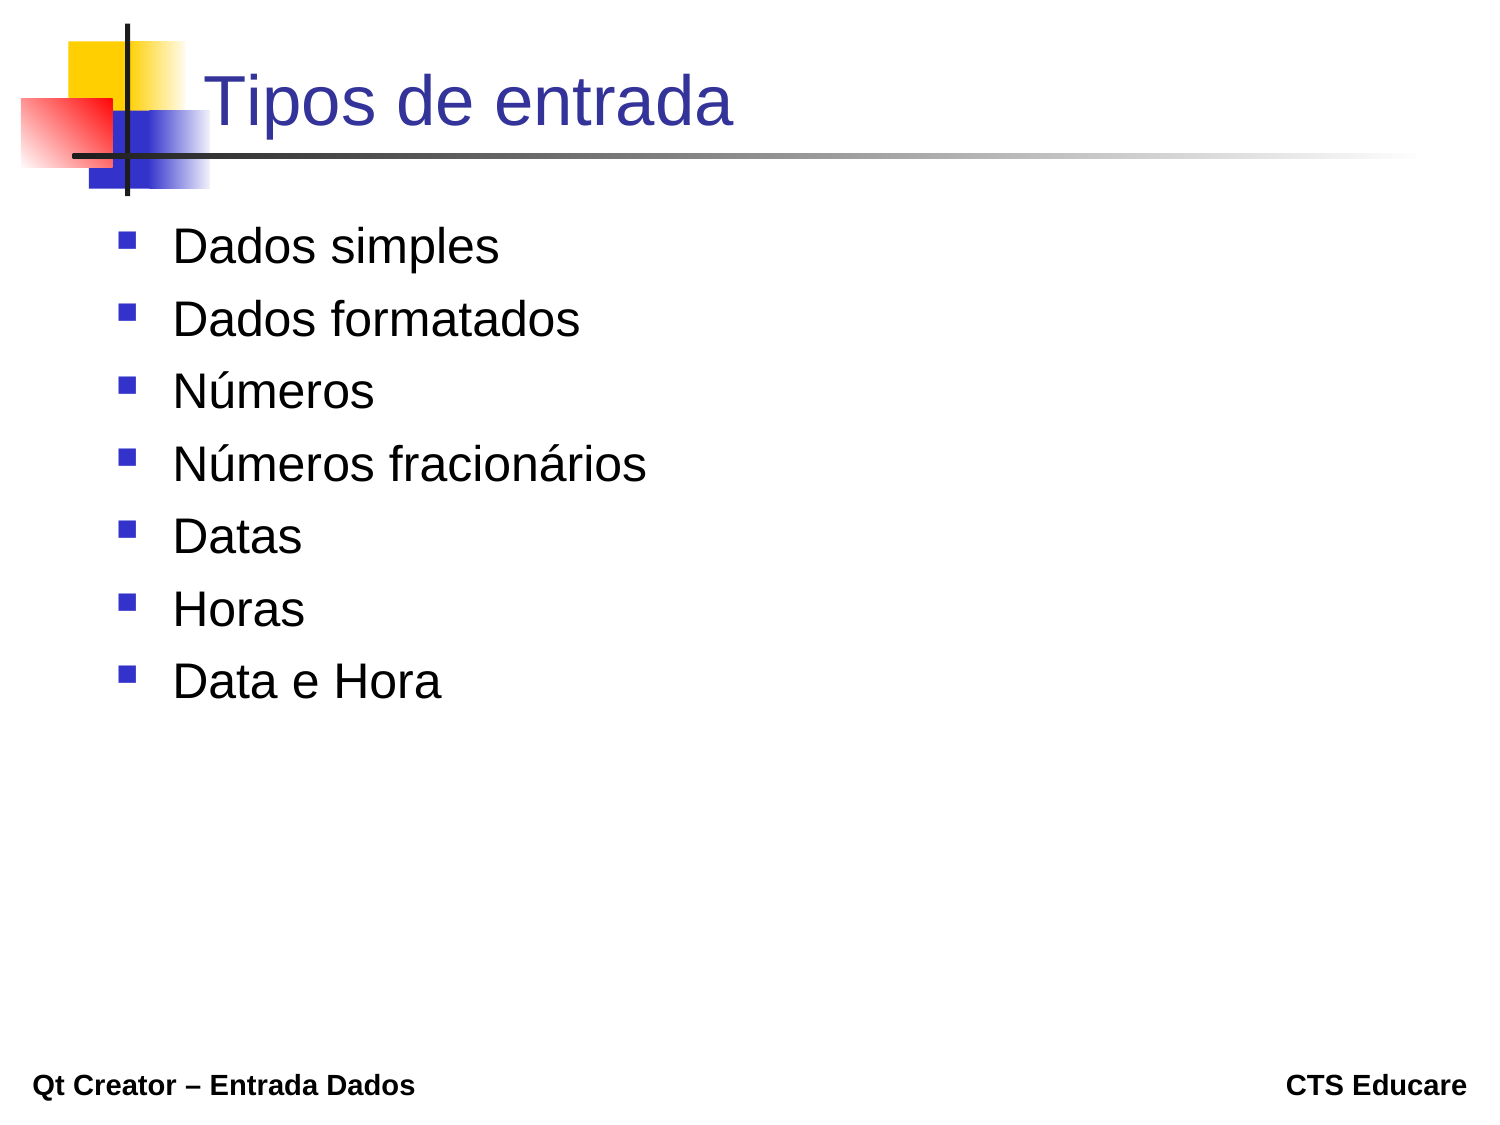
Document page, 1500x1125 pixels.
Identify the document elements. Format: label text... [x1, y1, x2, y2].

list Dados simples Dados formatados Números Números fracionários Datas Horas Data e Hora [100, 206, 1447, 1024]
title Tipos de entrada [188, 46, 1468, 149]
